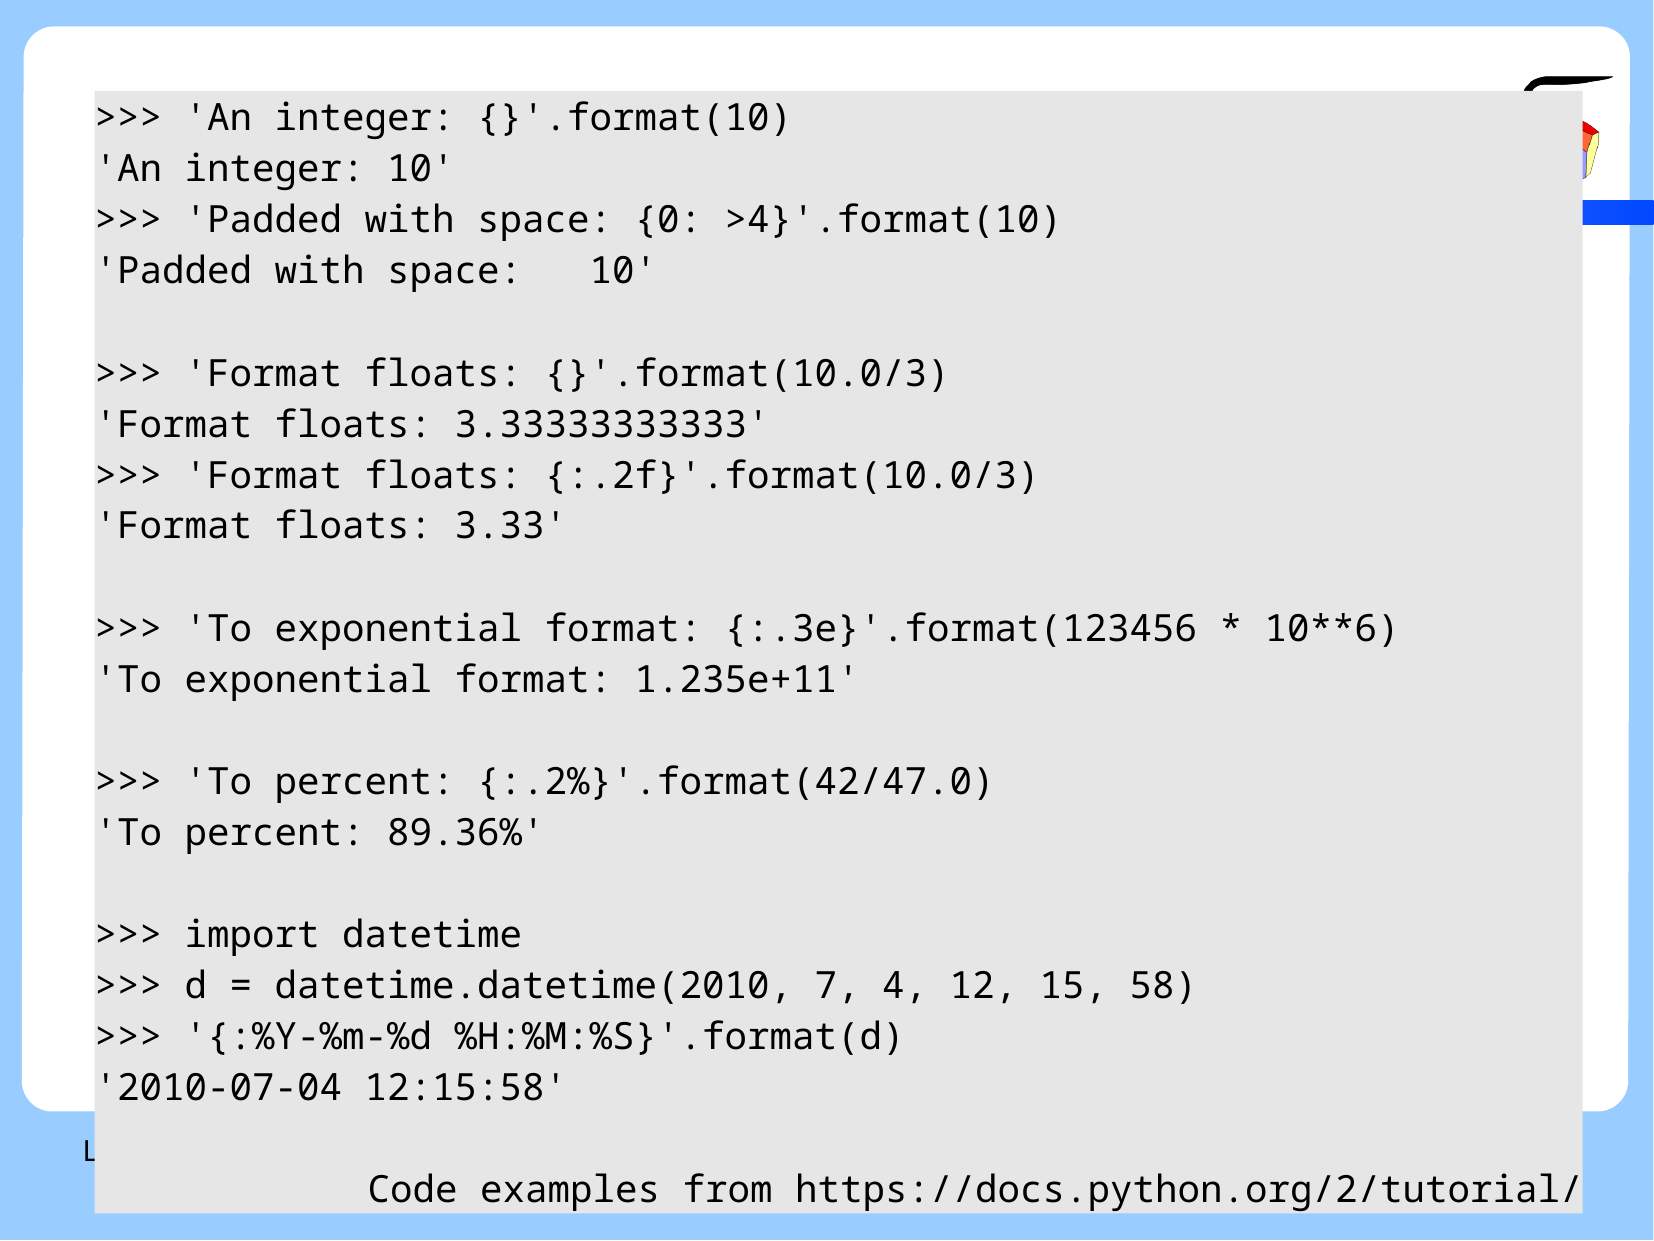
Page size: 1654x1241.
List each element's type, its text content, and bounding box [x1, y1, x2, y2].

picture [1571, 76, 1613, 184]
text_box >>> 'An integer: {}'.format(10) 'An integer: 10' >>> 'Padded with space: {0: >4}'.format(10) 'Padded with space: 10' >>> 'Format floats: {}'.format(10.0/3) 'Format floats: 3.33333333333' >>> 'Format floats: {:.2f}'.format(10.0/3) 'Format floats: 3.33' >>> 'To exponential format: {:.3e}'.format(123456 * 10**6) 'To exponential format: 1.235e+11' >>> 'To percent: {:.2%}'.format(42/47.0) 'To percent: 89.36%' >>> import datetime >>> d = datetime.datetime(2010, 7, 4, 12, 15, 58) >>> '{:%Y-%m-%d %H:%M:%S}'.format(d) '2010-07-04 12:15:58' Code examples from https://docs.python.org/2/tutorial/ [94, 236, 1583, 1068]
title String number formatting examples [82, 49, 1571, 257]
